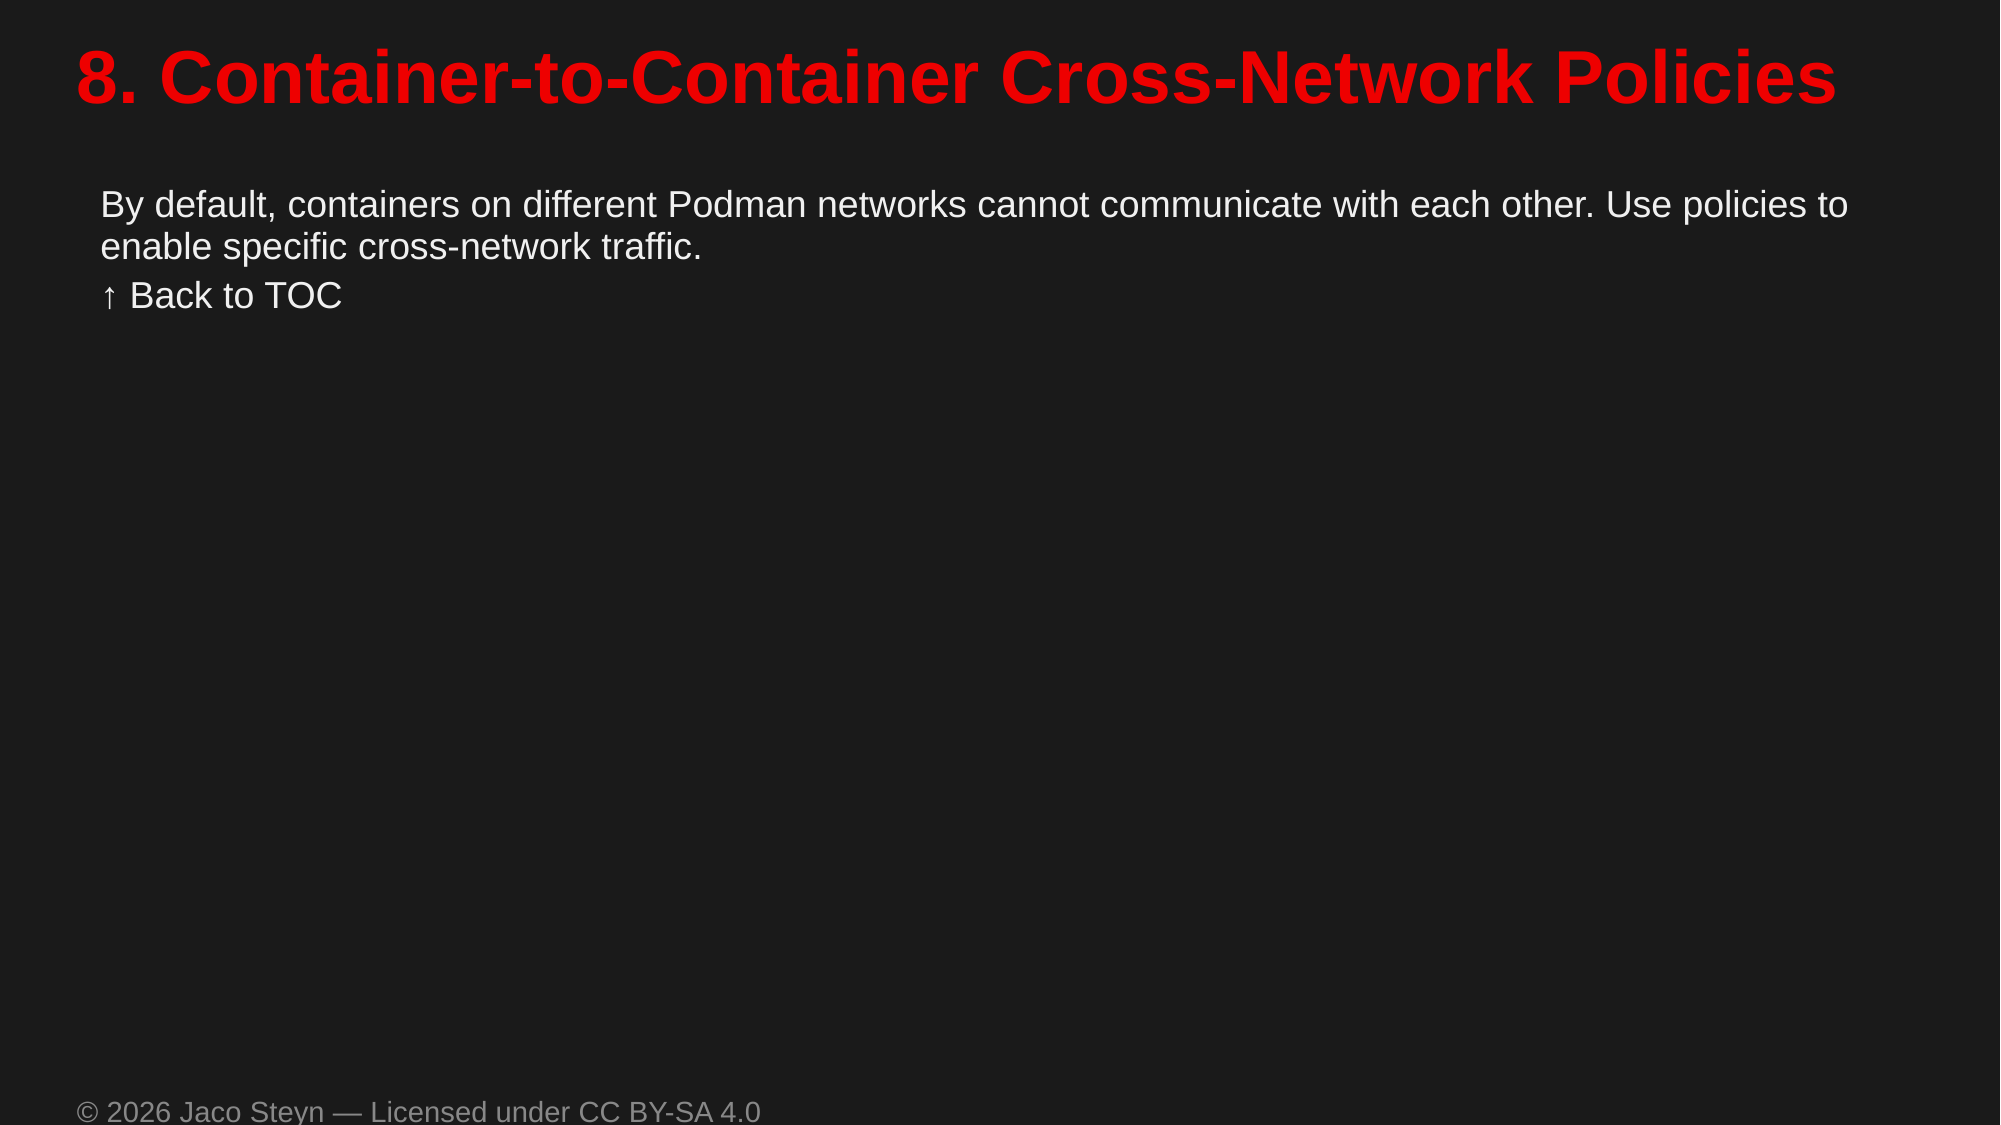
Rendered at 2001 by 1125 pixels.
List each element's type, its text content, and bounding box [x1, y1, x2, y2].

text_box 8. Container-to-Container Cross-Network Policies [59, 23, 1942, 154]
text_box By default, containers on different Podman networks cannot communicate with each other. Use policies to enable specific cross-network traffic. ↑ Back to TOC [59, 171, 1942, 1083]
text_box © 2026 Jaco Steyn — Licensed under CC BY-SA 4.0 [59, 1083, 1942, 1120]
